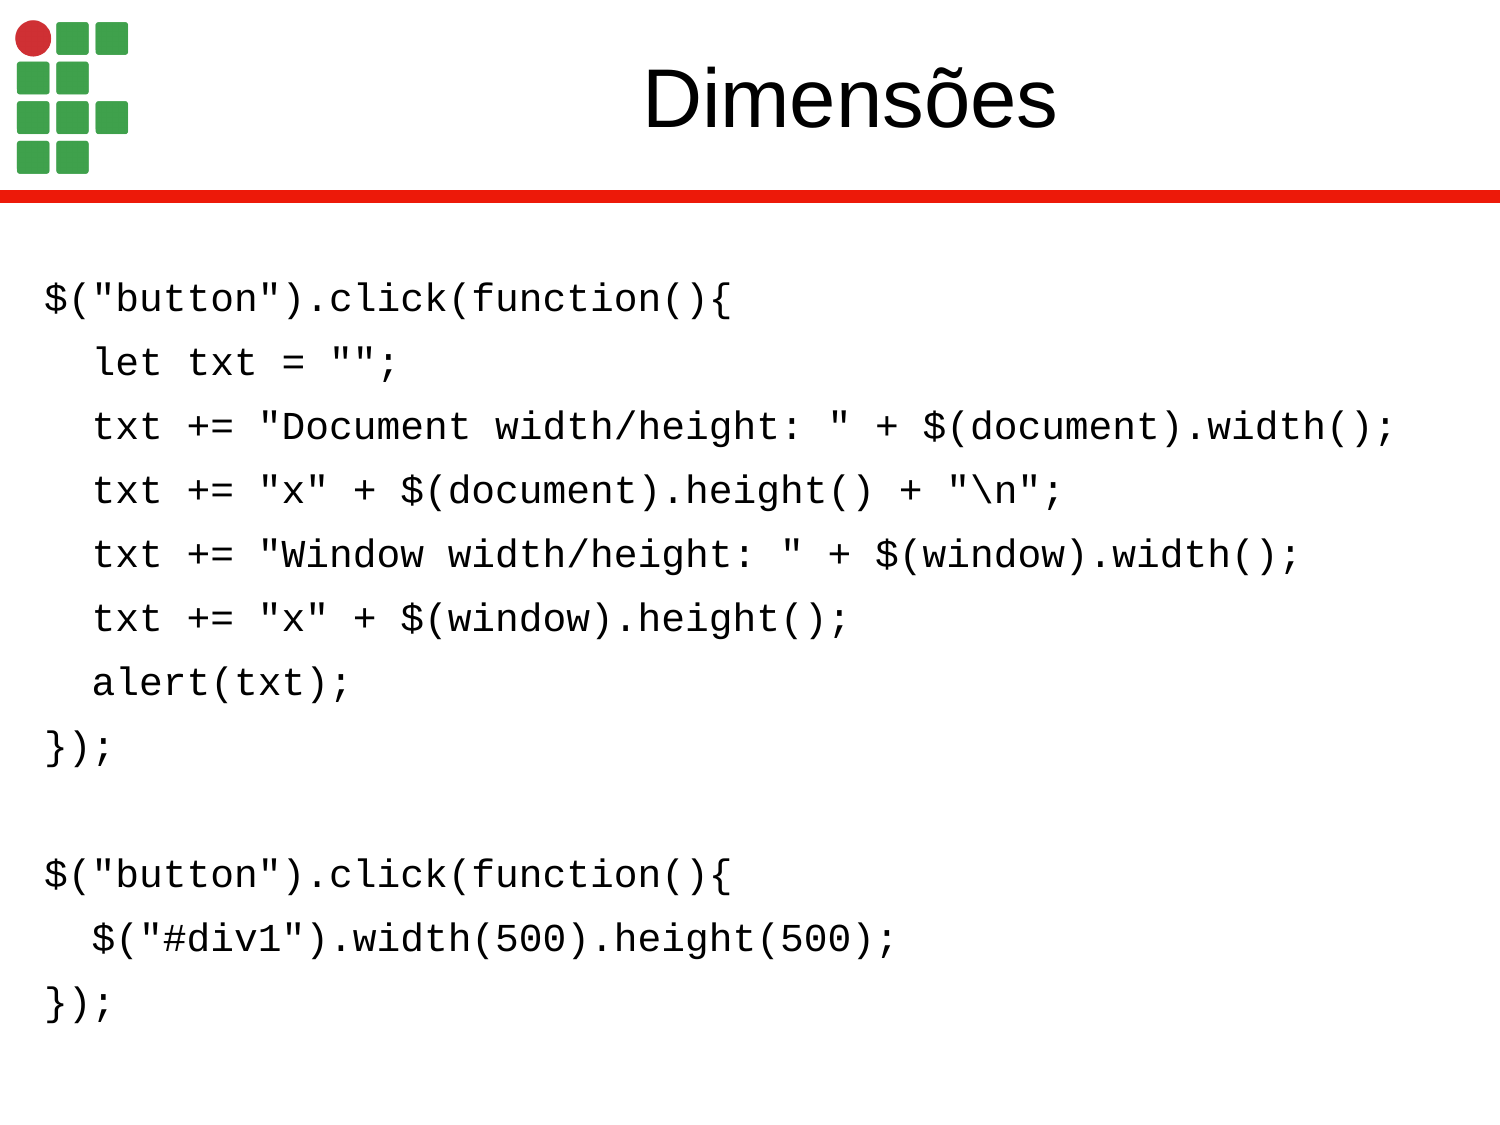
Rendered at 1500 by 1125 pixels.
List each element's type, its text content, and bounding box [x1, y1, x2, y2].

picture [14, 16, 130, 178]
title Dimensões [230, 0, 1471, 202]
list $("button").click(function(){ let txt = ""; txt += "Document width/height: " + $(document).width(); txt += "x" + $(document).height() + "\n"; txt += "Window width/height: " + $(window).width(); txt += "x" + $(window).height(); alert(txt); }); $("button").click(function(){ $("#div1").width(500).height(500); }); [29, 207, 1471, 1087]
